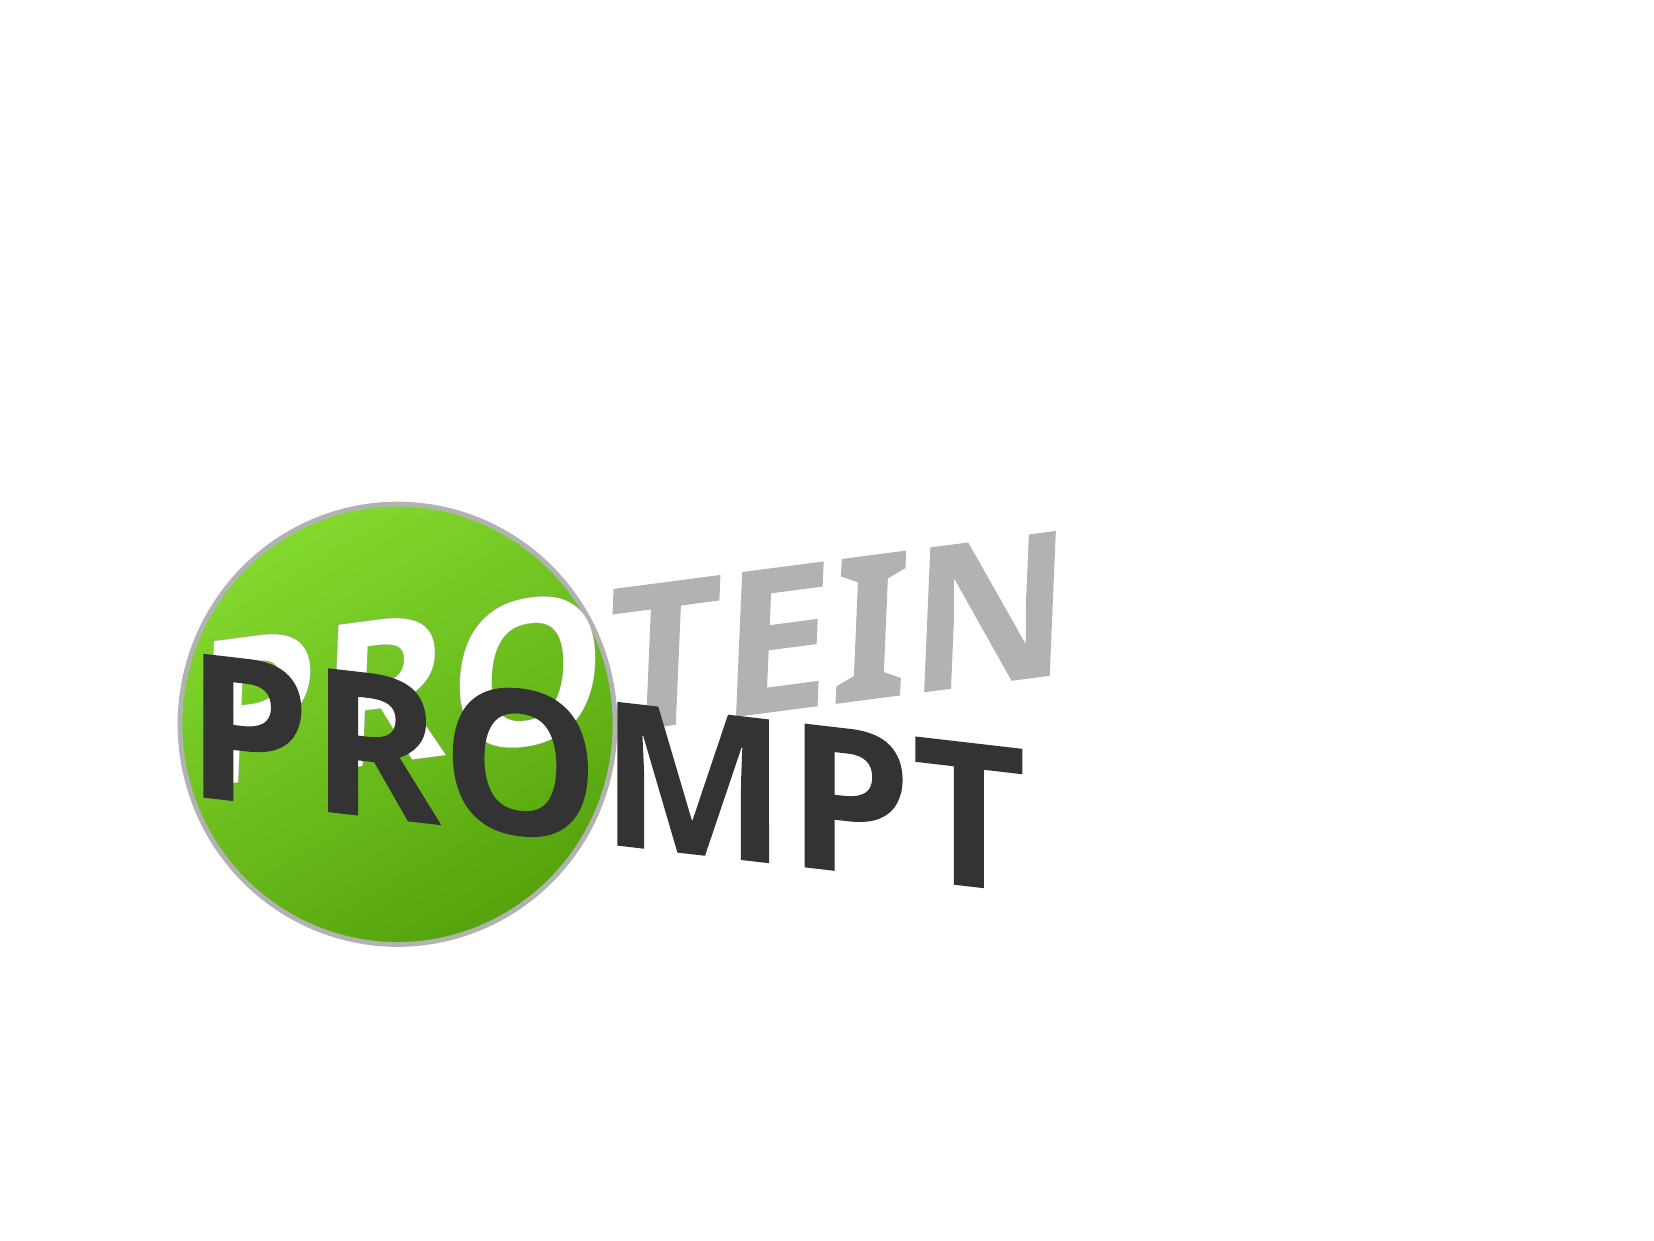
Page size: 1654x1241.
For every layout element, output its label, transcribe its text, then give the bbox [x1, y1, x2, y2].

text_box [206, 830, 560, 945]
text_box PROTEIN [184, 442, 1236, 696]
text_box [240, 504, 512, 572]
text_box PROMPT [170, 585, 1251, 951]
text_box PROTEIN [525, 623, 552, 629]
